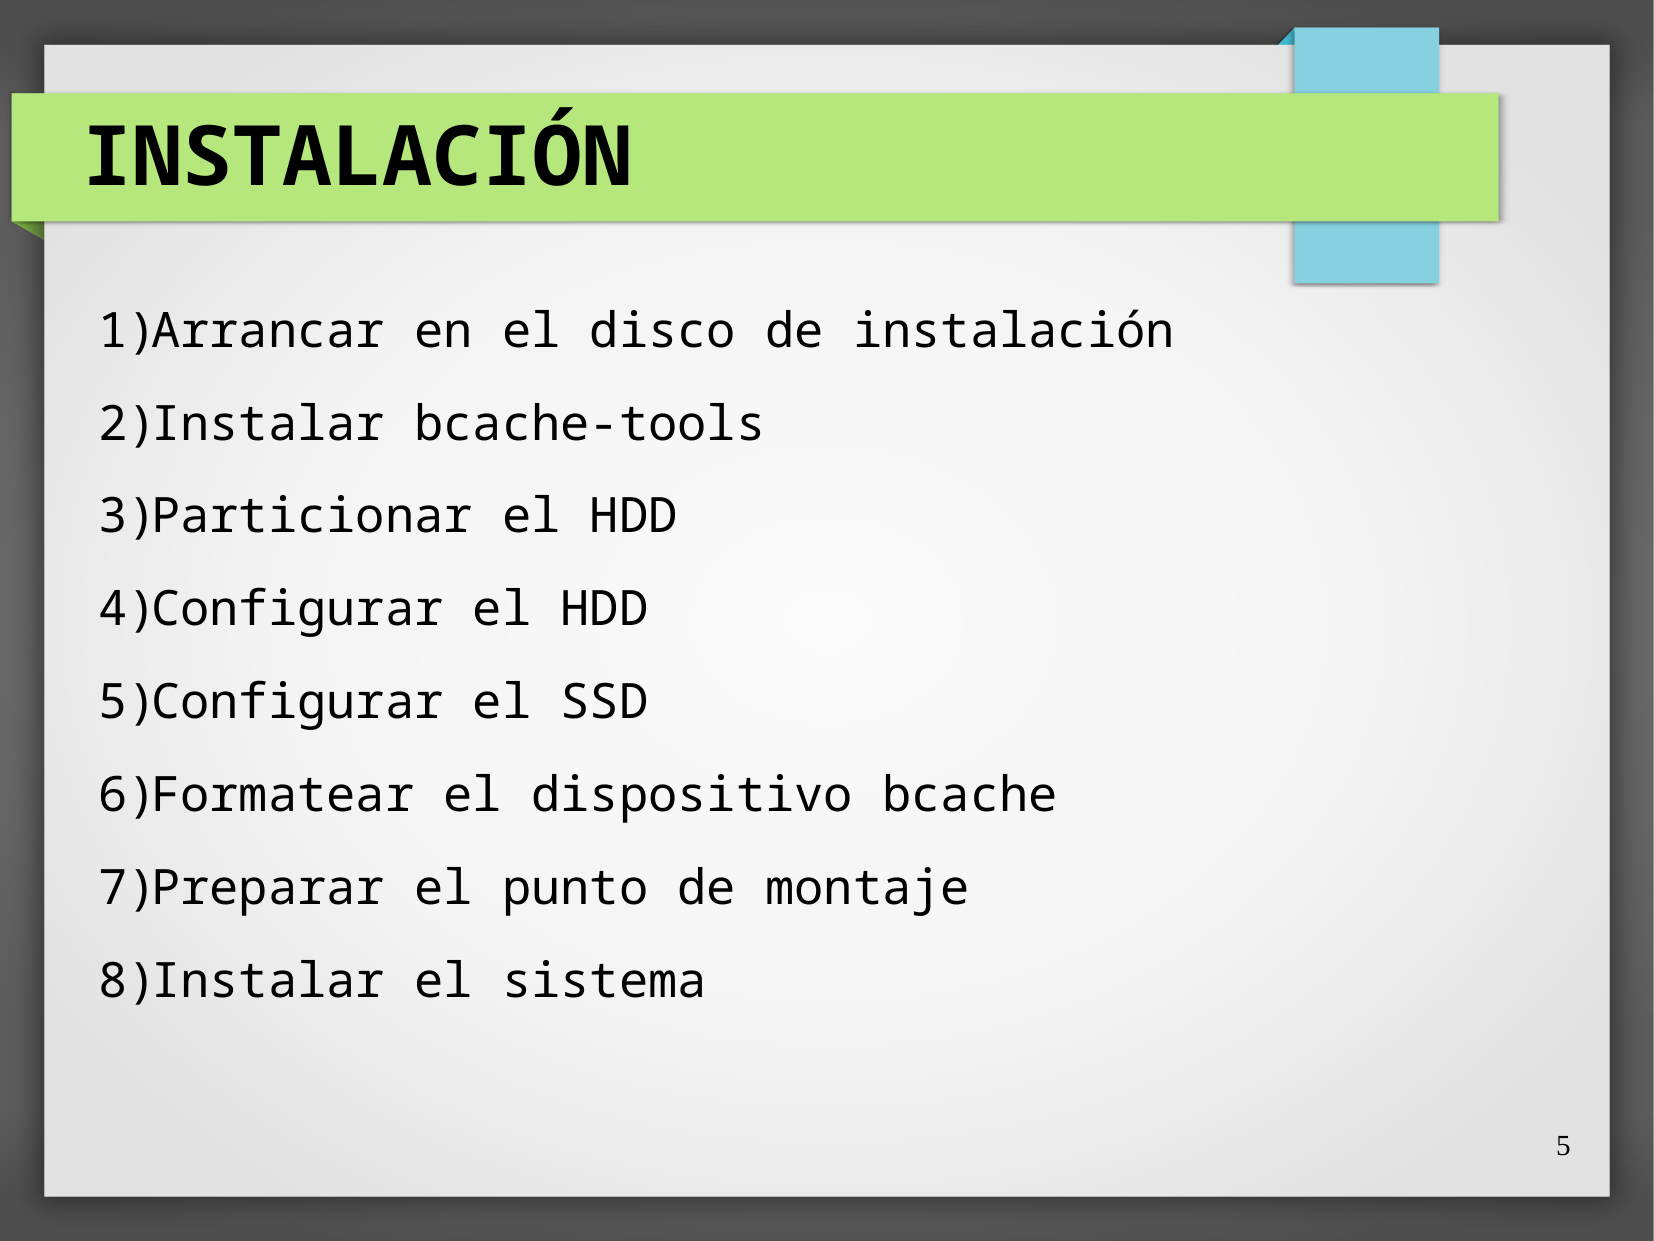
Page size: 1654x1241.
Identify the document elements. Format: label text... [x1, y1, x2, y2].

list Arrancar en el disco de instalación Instalar bcache-tools Particionar el HDD Configurar el HDD Configurar el SSD Formatear el dispositivo bcache Preparar el punto de montaje Instalar el sistema [82, 295, 1571, 1015]
picture [0, 0, 1654, 1241]
title INSTALACIÓN [82, 94, 1264, 213]
